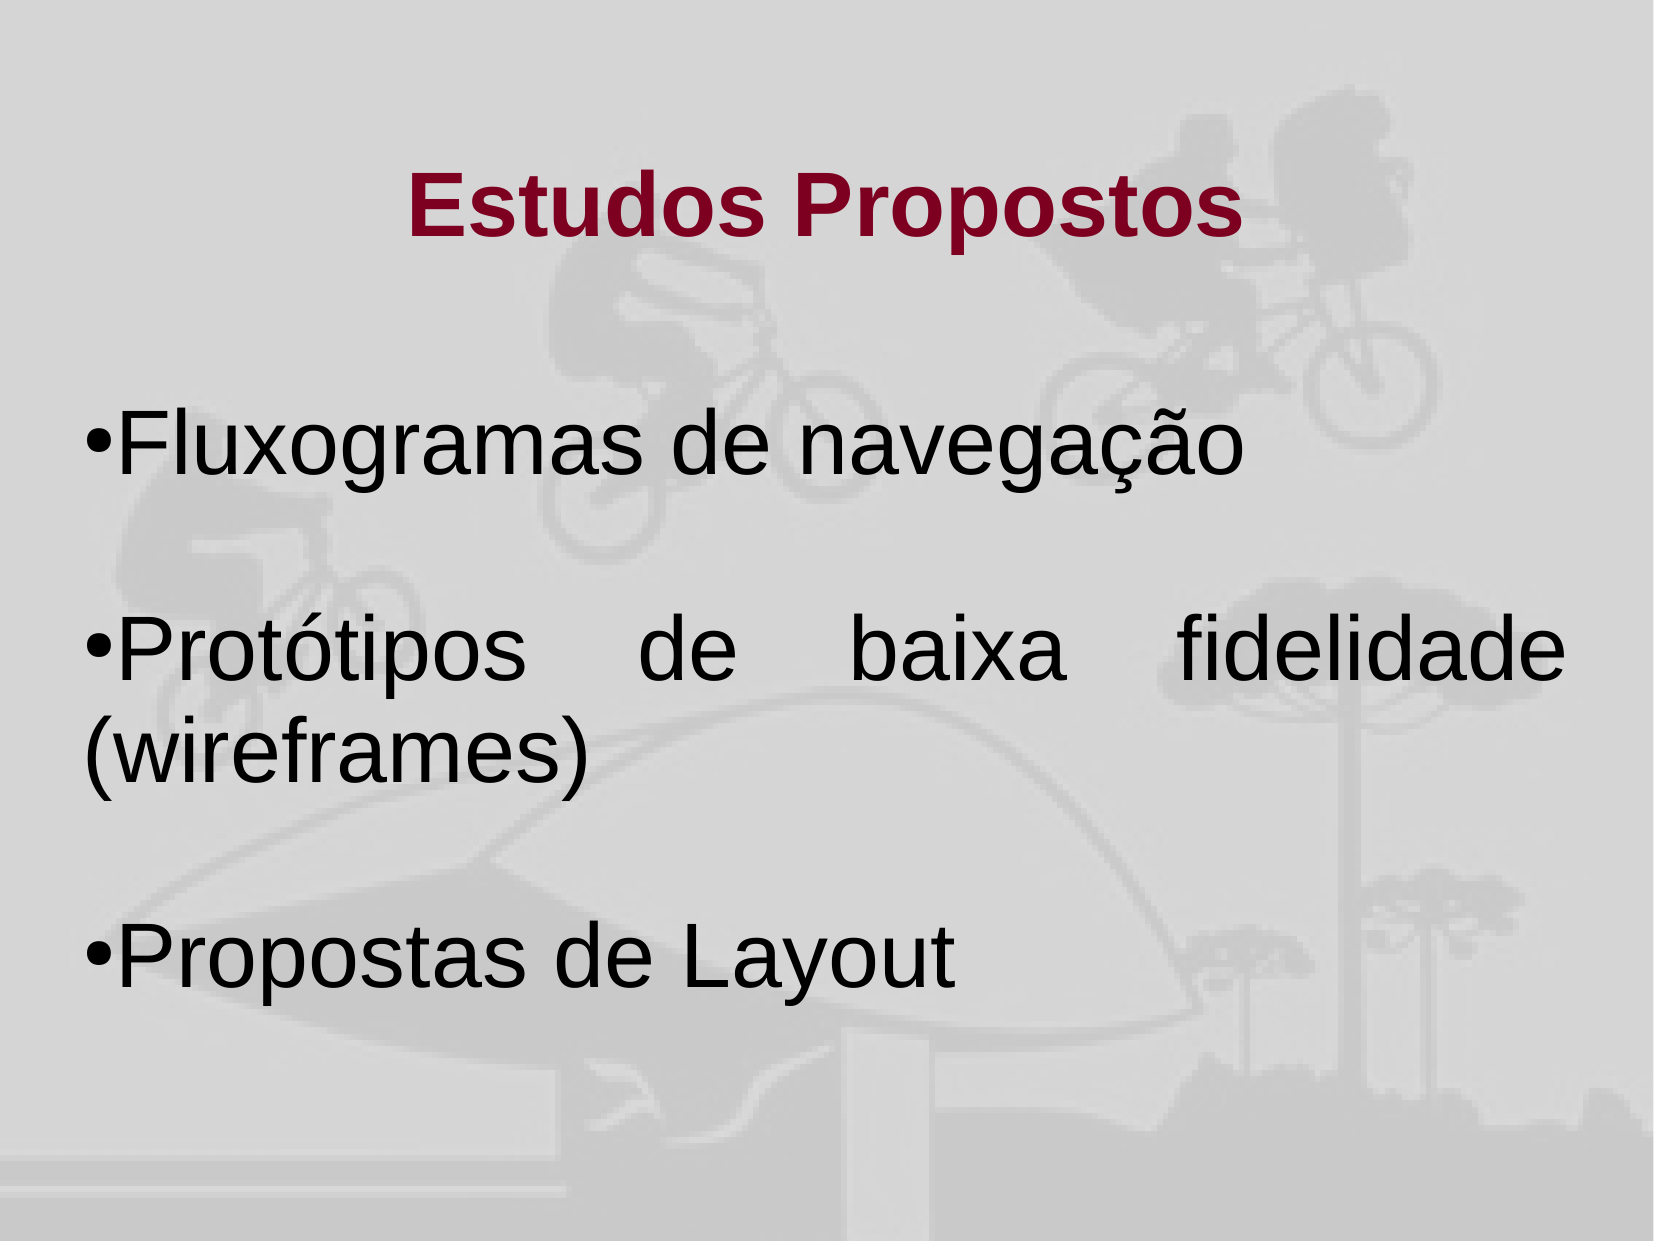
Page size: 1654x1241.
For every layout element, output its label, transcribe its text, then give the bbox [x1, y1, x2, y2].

title Estudos Propostos [82, 49, 1571, 257]
picture [0, 0, 1654, 1241]
subtitle Fluxogramas de navegação Protótipos de baixa fidelidade (wireframes) Propostas de Layout [82, 290, 1571, 1109]
